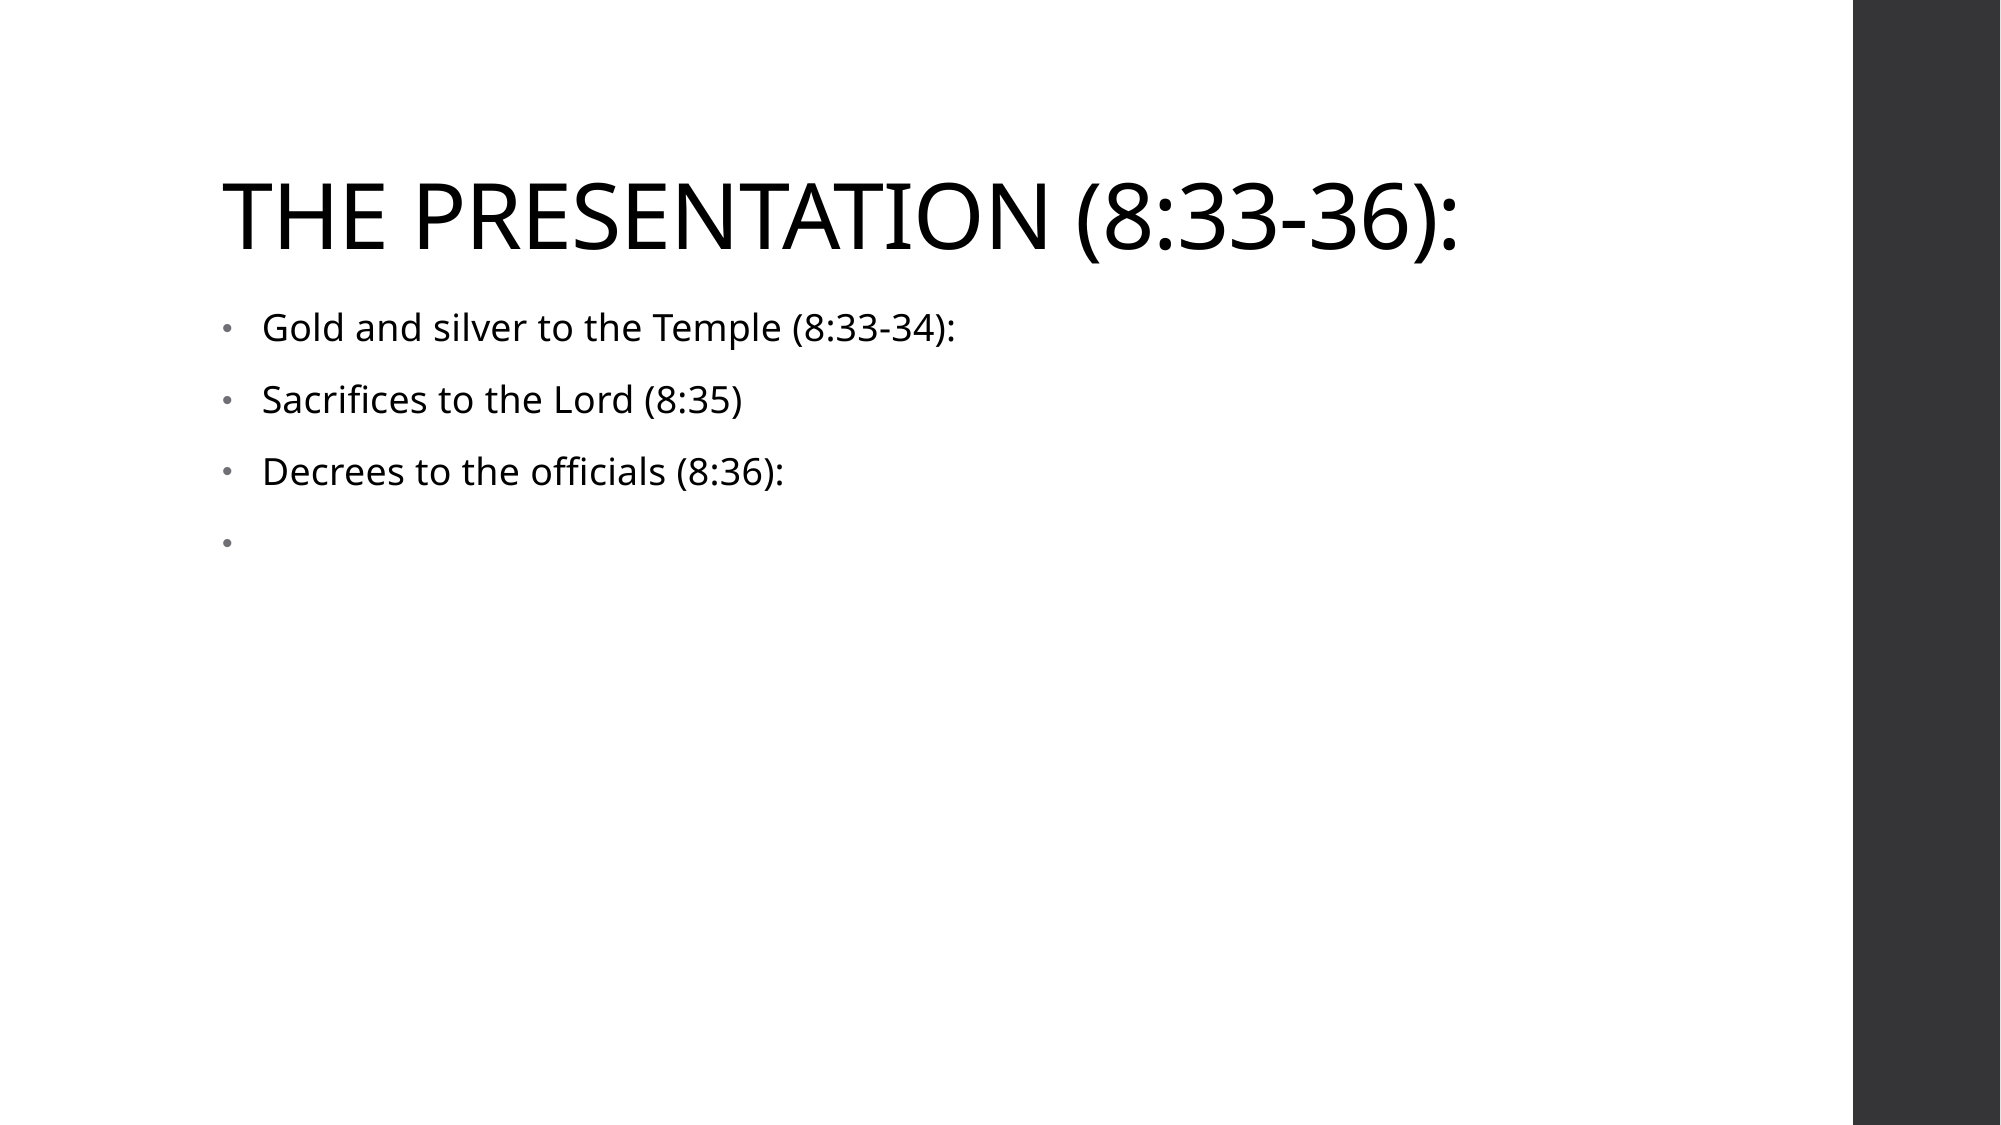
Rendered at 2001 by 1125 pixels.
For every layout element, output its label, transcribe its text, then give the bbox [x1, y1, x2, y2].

title THE PRESENTATION (8:33-36): [206, 60, 1797, 278]
list Gold and silver to the Temple (8:33-34): Sacrifices to the Lord (8:35) Decrees to the officials (8:36): [206, 299, 1617, 1014]
